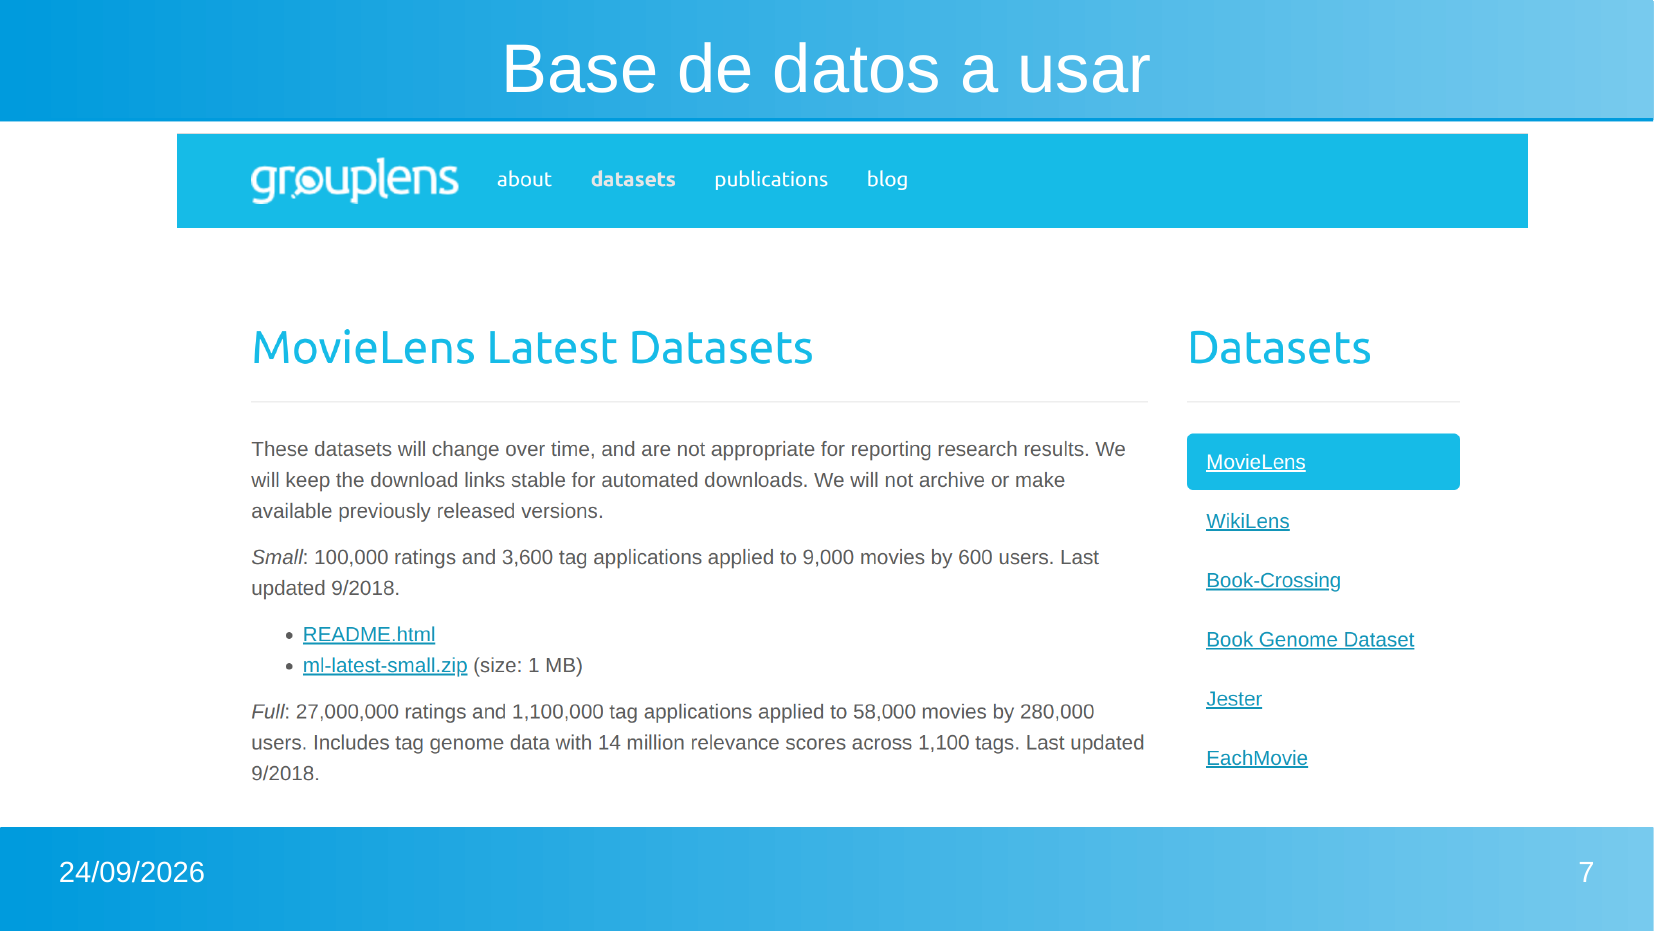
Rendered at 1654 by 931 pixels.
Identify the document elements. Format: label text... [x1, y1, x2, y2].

picture [177, 130, 1528, 798]
title Base de datos a usar [59, 29, 1595, 108]
